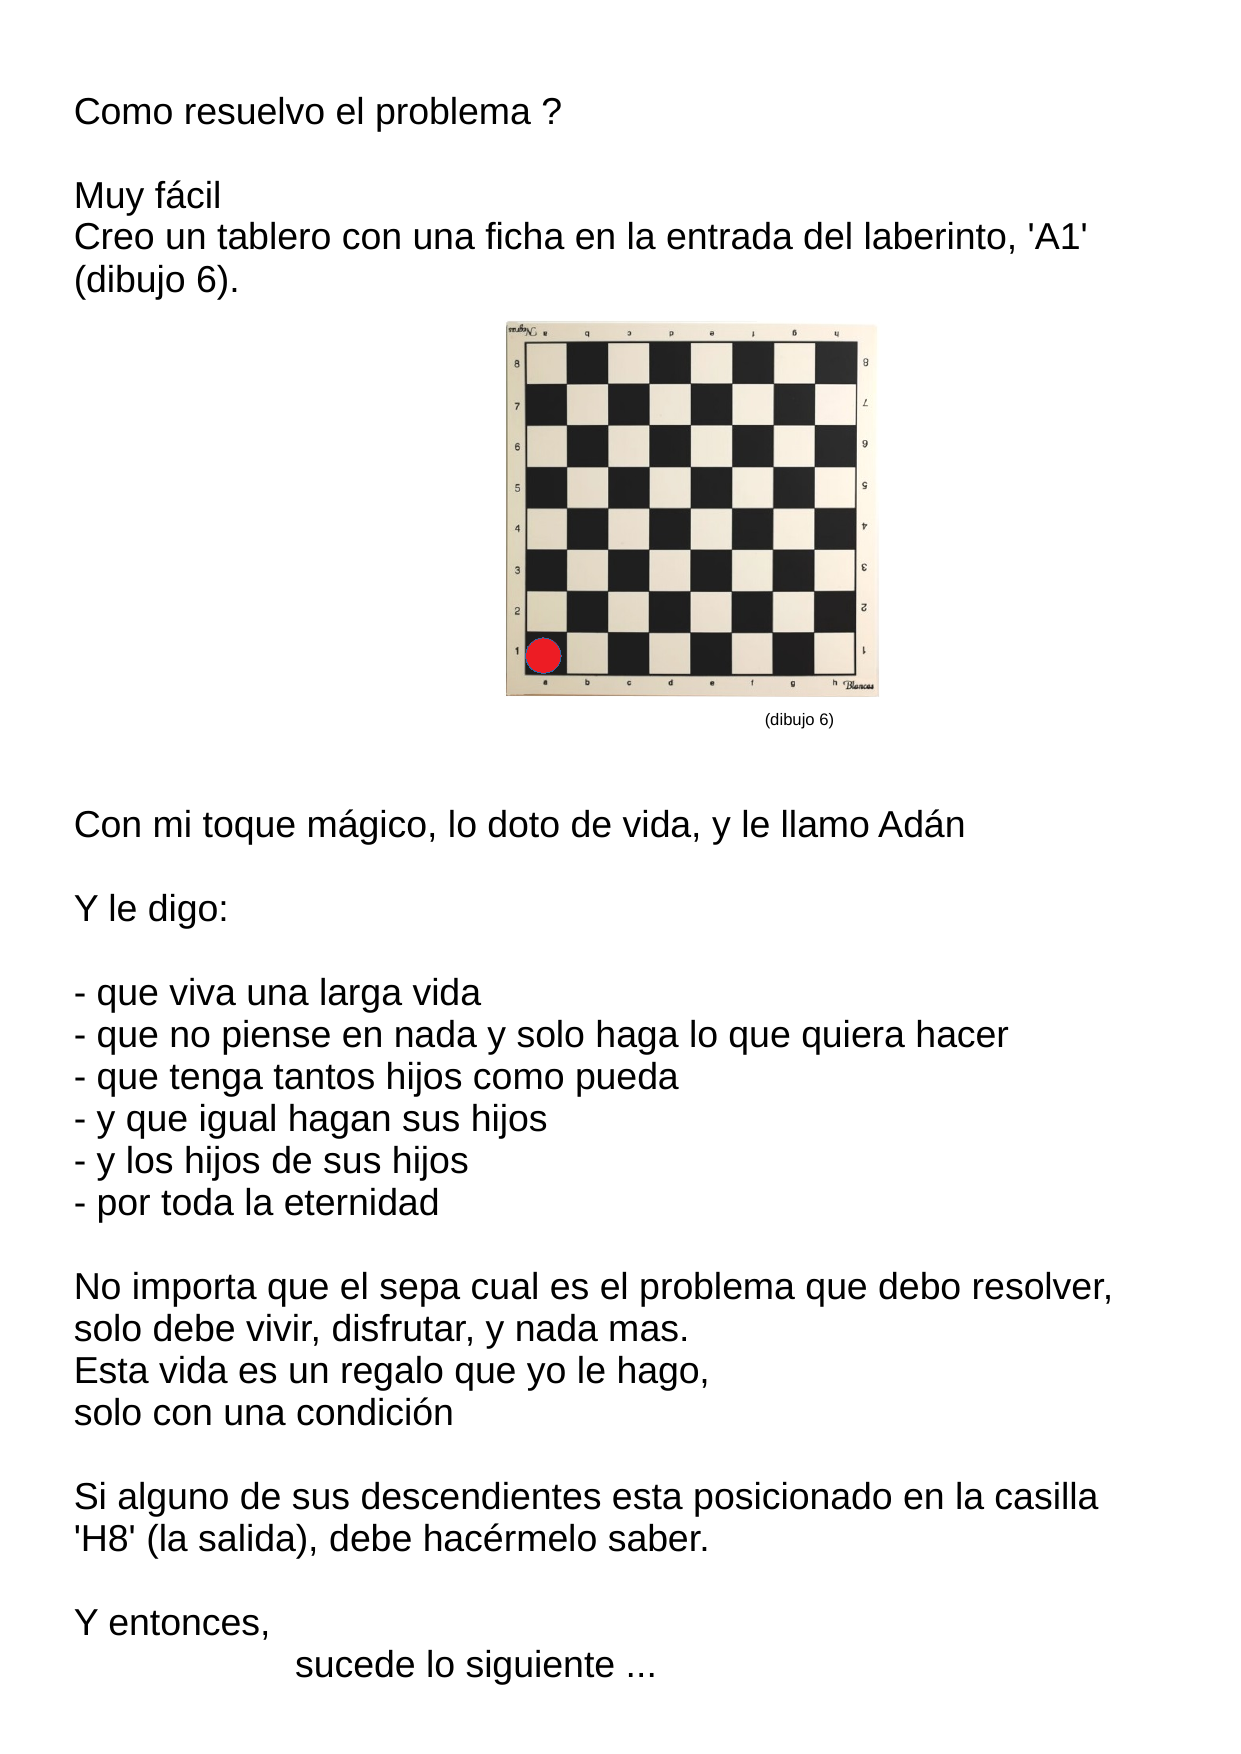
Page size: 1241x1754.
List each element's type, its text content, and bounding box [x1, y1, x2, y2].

text_box (dibujo 6) [750, 702, 850, 737]
text_box Como resuelvo el problema ? Muy fácil Creo un tablero con una ficha en la entrada del laberinto, 'A1' (dibujo 6). Con mi toque mágico, lo doto de vida, y le llamo Adán Y le digo: - que viva una larga vida - que no piense en nada y solo haga lo que quiera hacer - que tenga tantos hijos como pueda - y que igual hagan sus hijos - y los hijos de sus hijos - por toda la eternidad No importa que el sepa cual es el problema que debo resolver, solo debe vivir, disfrutar, y nada mas. Esta vida es un regalo que yo le hago, solo con una condición Si alguno de sus descendientes esta posicionado en la casilla 'H8' (la salida), debe hacérmelo saber. Y entonces, sucede lo siguiente ... [59, 82, 1134, 1736]
